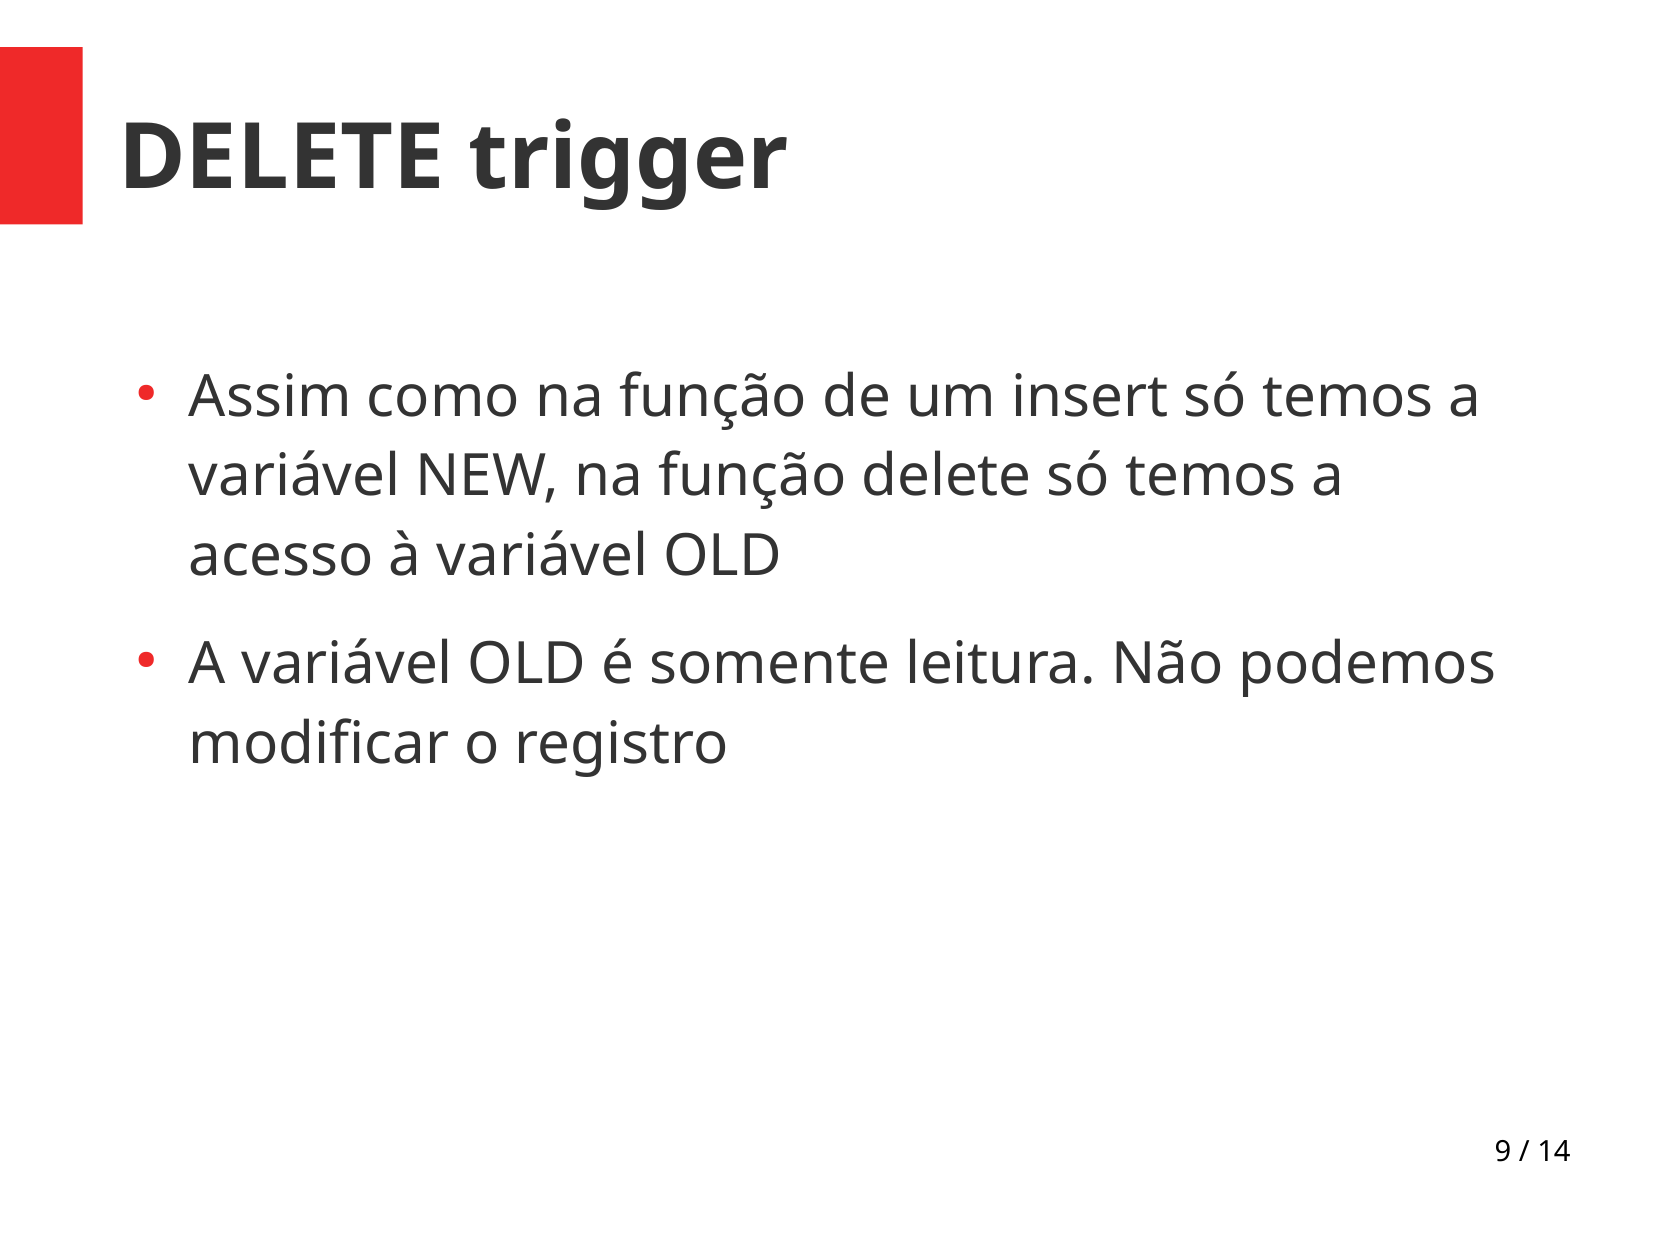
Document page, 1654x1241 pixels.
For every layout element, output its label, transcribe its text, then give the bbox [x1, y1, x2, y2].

list Assim como na função de um insert só temos a variável NEW, na função delete só temos a acesso à variável OLD A variável OLD é somente leitura. Não podemos modificar o registro [118, 354, 1536, 1074]
title DELETE trigger [118, 49, 1571, 257]
